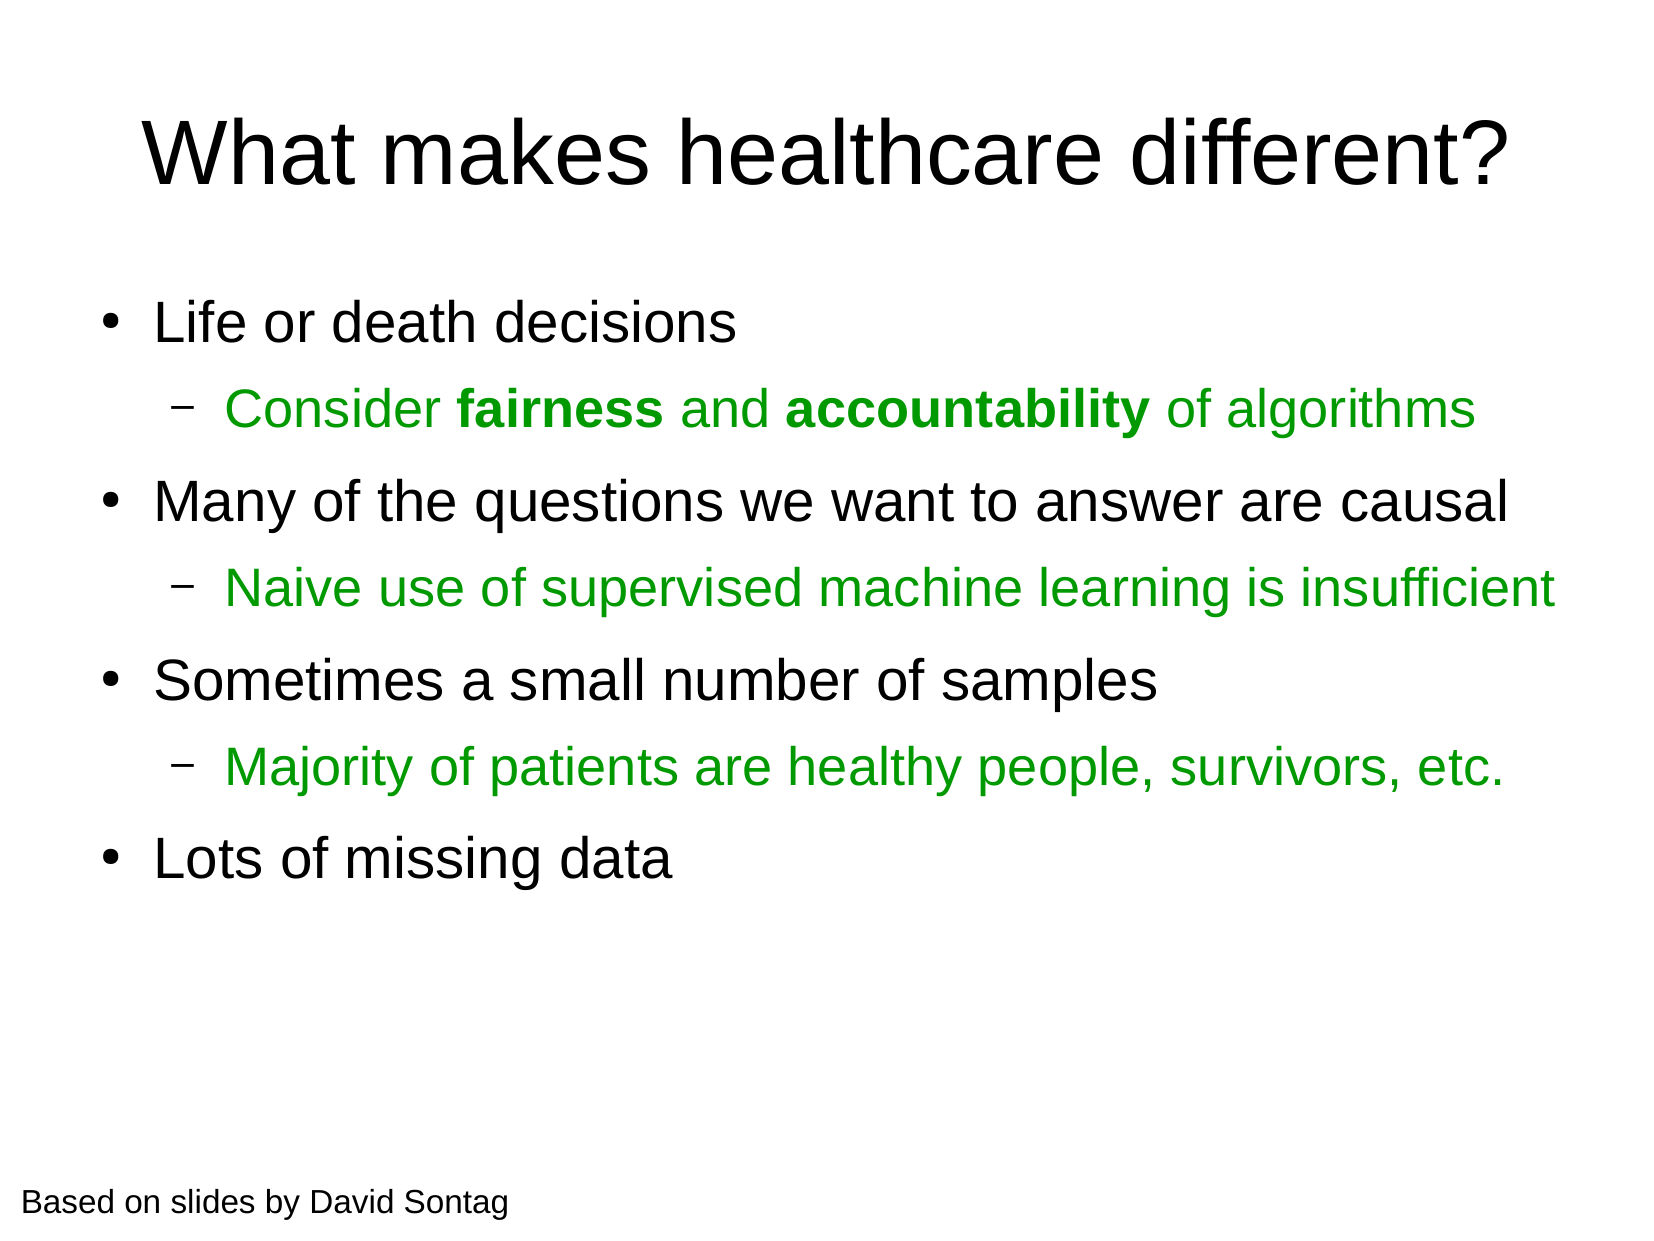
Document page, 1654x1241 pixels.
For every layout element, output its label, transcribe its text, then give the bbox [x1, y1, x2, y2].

list Life or death decisions Consider fairness and accountability of algorithms Many of the questions we want to answer are causal Naive use of supervised machine learning is insufficient Sometimes a small number of samples Majority of patients are healthy people, survivors, etc. Lots of missing data [82, 290, 1571, 1141]
text_box Based on slides by David Sontag [6, 1175, 577, 1241]
title What makes healthcare different? [82, 49, 1571, 257]
